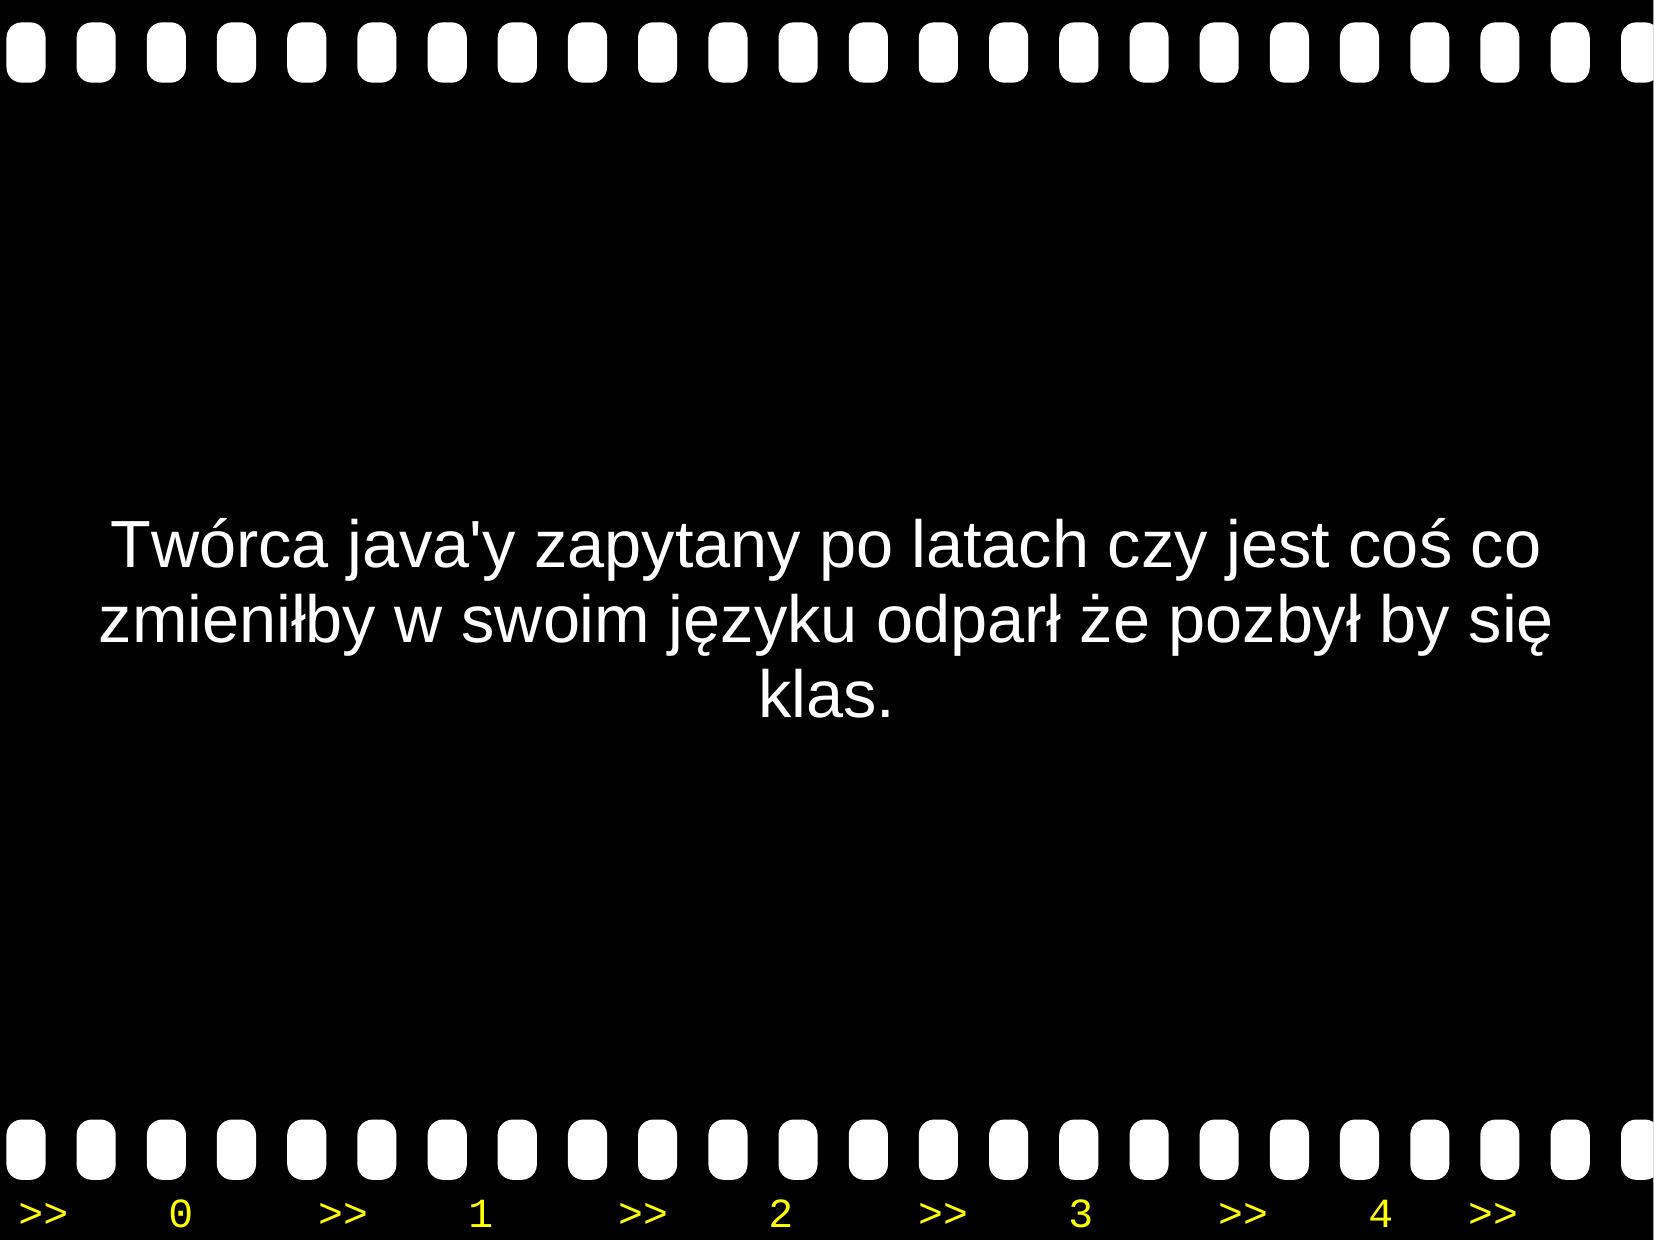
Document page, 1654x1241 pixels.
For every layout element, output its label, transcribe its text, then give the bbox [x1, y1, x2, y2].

subtitle Twórca java'y zapytany po latach czy jest coś co zmieniłby w swoim języku odparł że pozbył by się klas. [82, 99, 1571, 1140]
